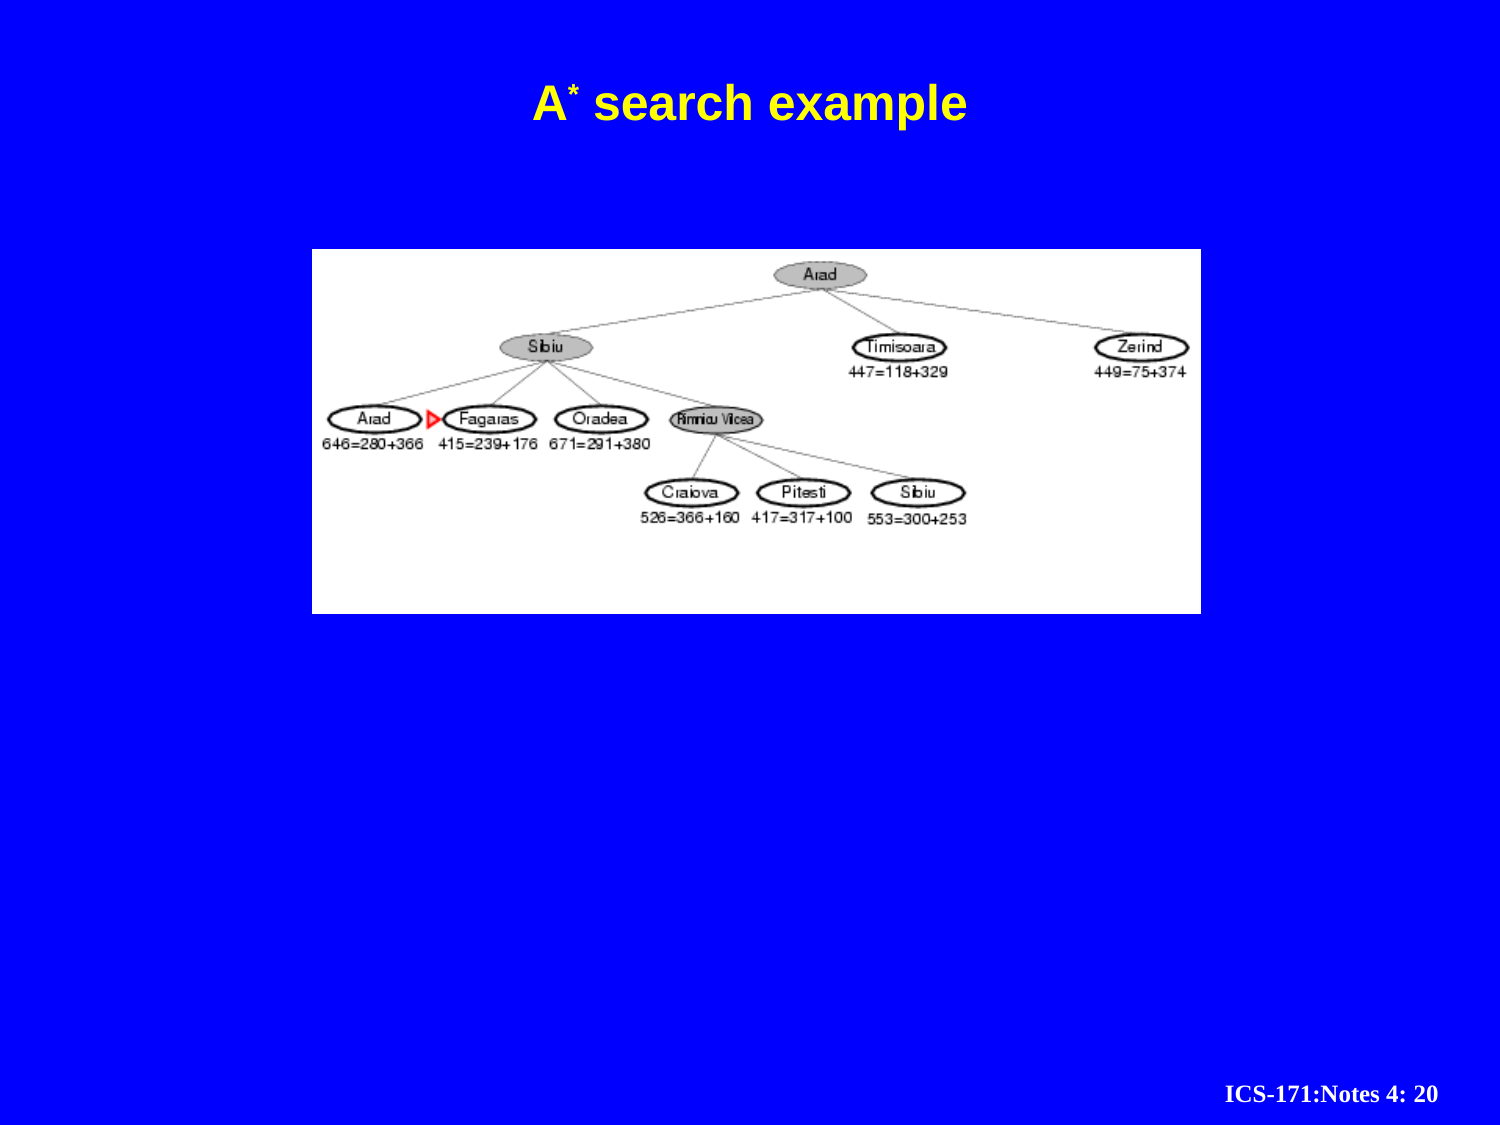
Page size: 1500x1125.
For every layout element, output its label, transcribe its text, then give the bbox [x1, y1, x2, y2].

picture [312, 249, 1201, 615]
title A* search example [112, 49, 1388, 150]
